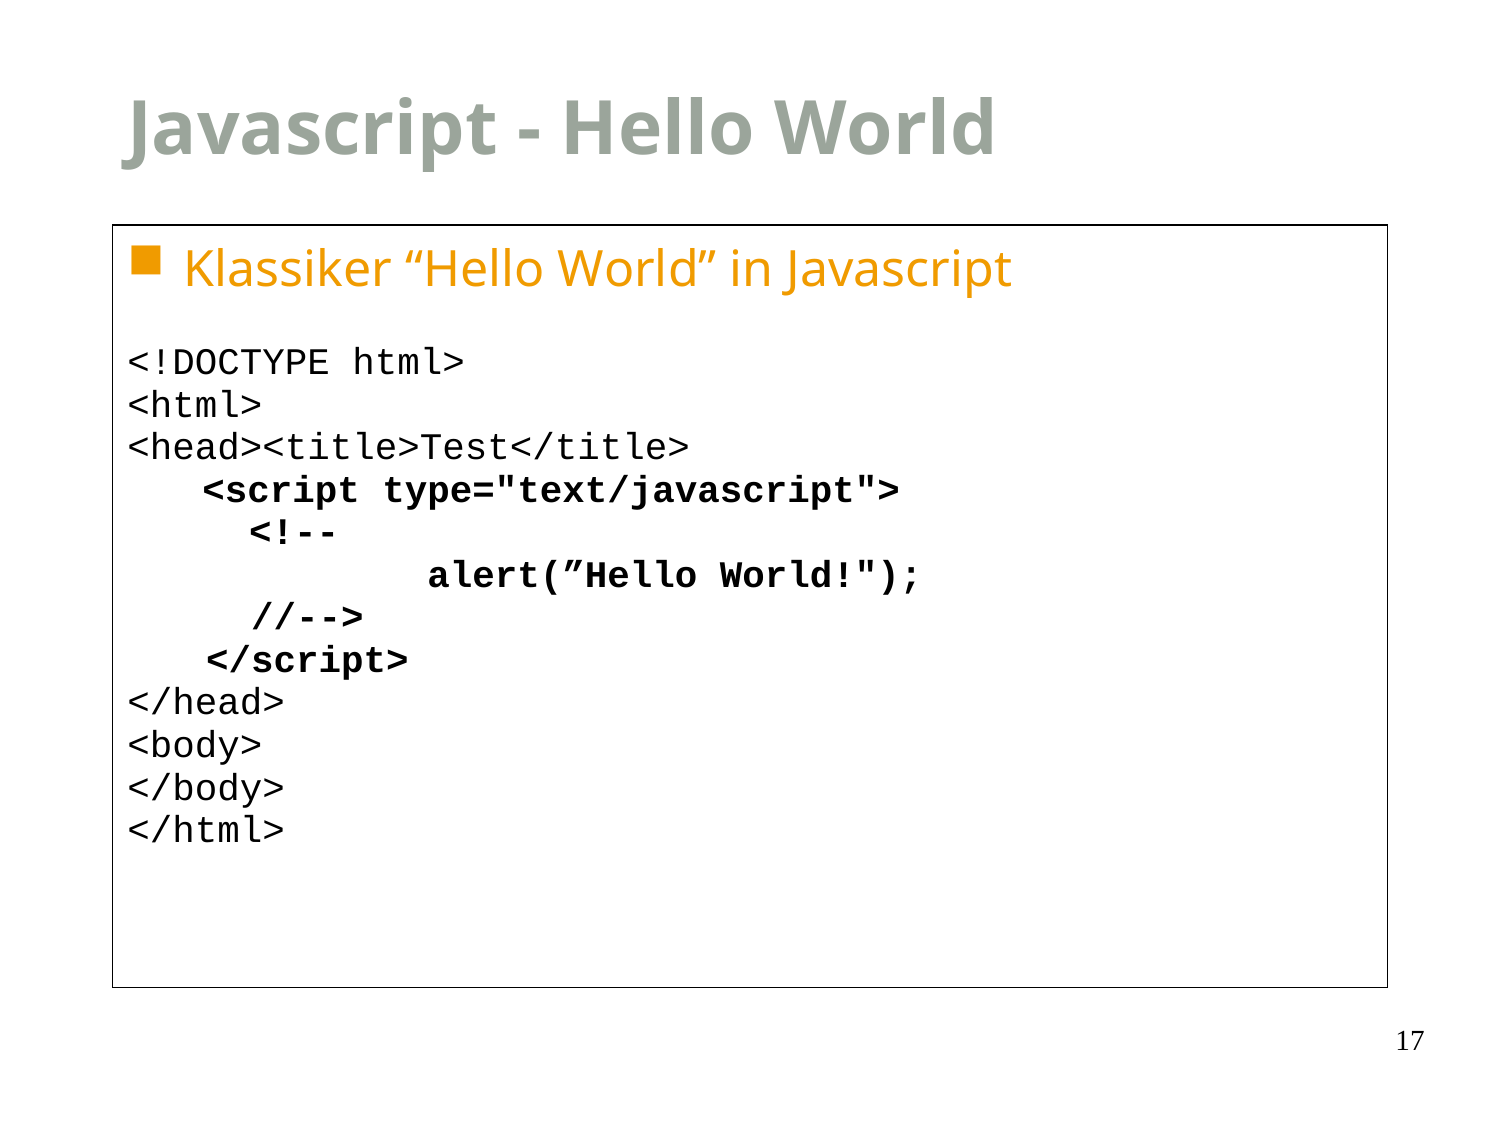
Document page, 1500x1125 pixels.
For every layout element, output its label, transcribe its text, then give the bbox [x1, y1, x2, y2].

title Javascript - Hello World [112, 71, 1388, 179]
list Klassiker “Hello World” in Javascript <!DOCTYPE html> <html> <head><title>Test</title> <script type="text/javascript"> <!-- alert(”Hello World!"); //--> </script> </head> <body> </body> </html> [112, 224, 1388, 988]
